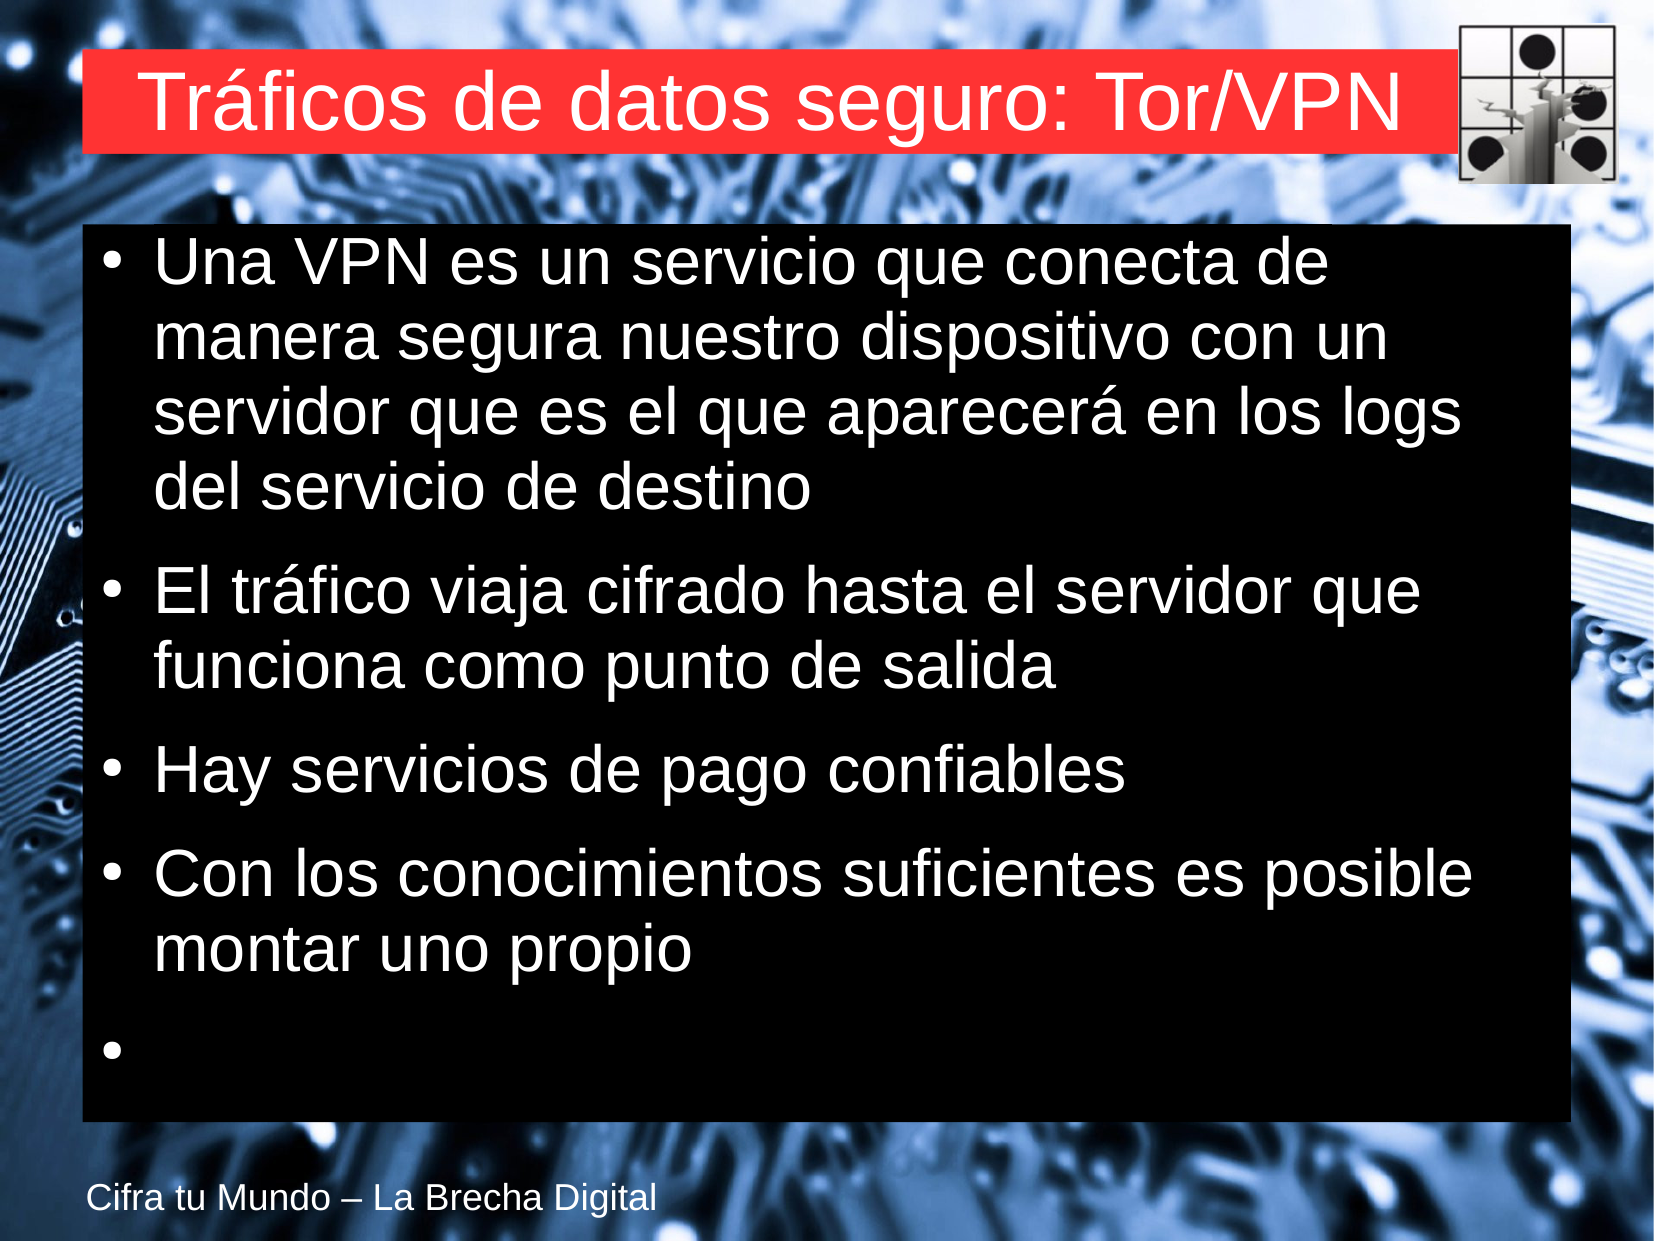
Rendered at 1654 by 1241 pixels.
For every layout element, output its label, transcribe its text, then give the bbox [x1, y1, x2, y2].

text_box Cifra tu Mundo – La Brecha Digital [70, 1169, 1453, 1226]
list Una VPN es un servicio que conecta de manera segura nuestro dispositivo con un servidor que es el que aparecerá en los logs del servicio de destino El tráfico viaja cifrado hasta el servidor que funciona como punto de salida Hay servicios de pago confiables Con los conocimientos suficientes es posible montar uno propio [82, 224, 1571, 1123]
picture [0, 0, 1654, 1241]
title Tráficos de datos seguro: Tor/VPN [82, 49, 1458, 154]
